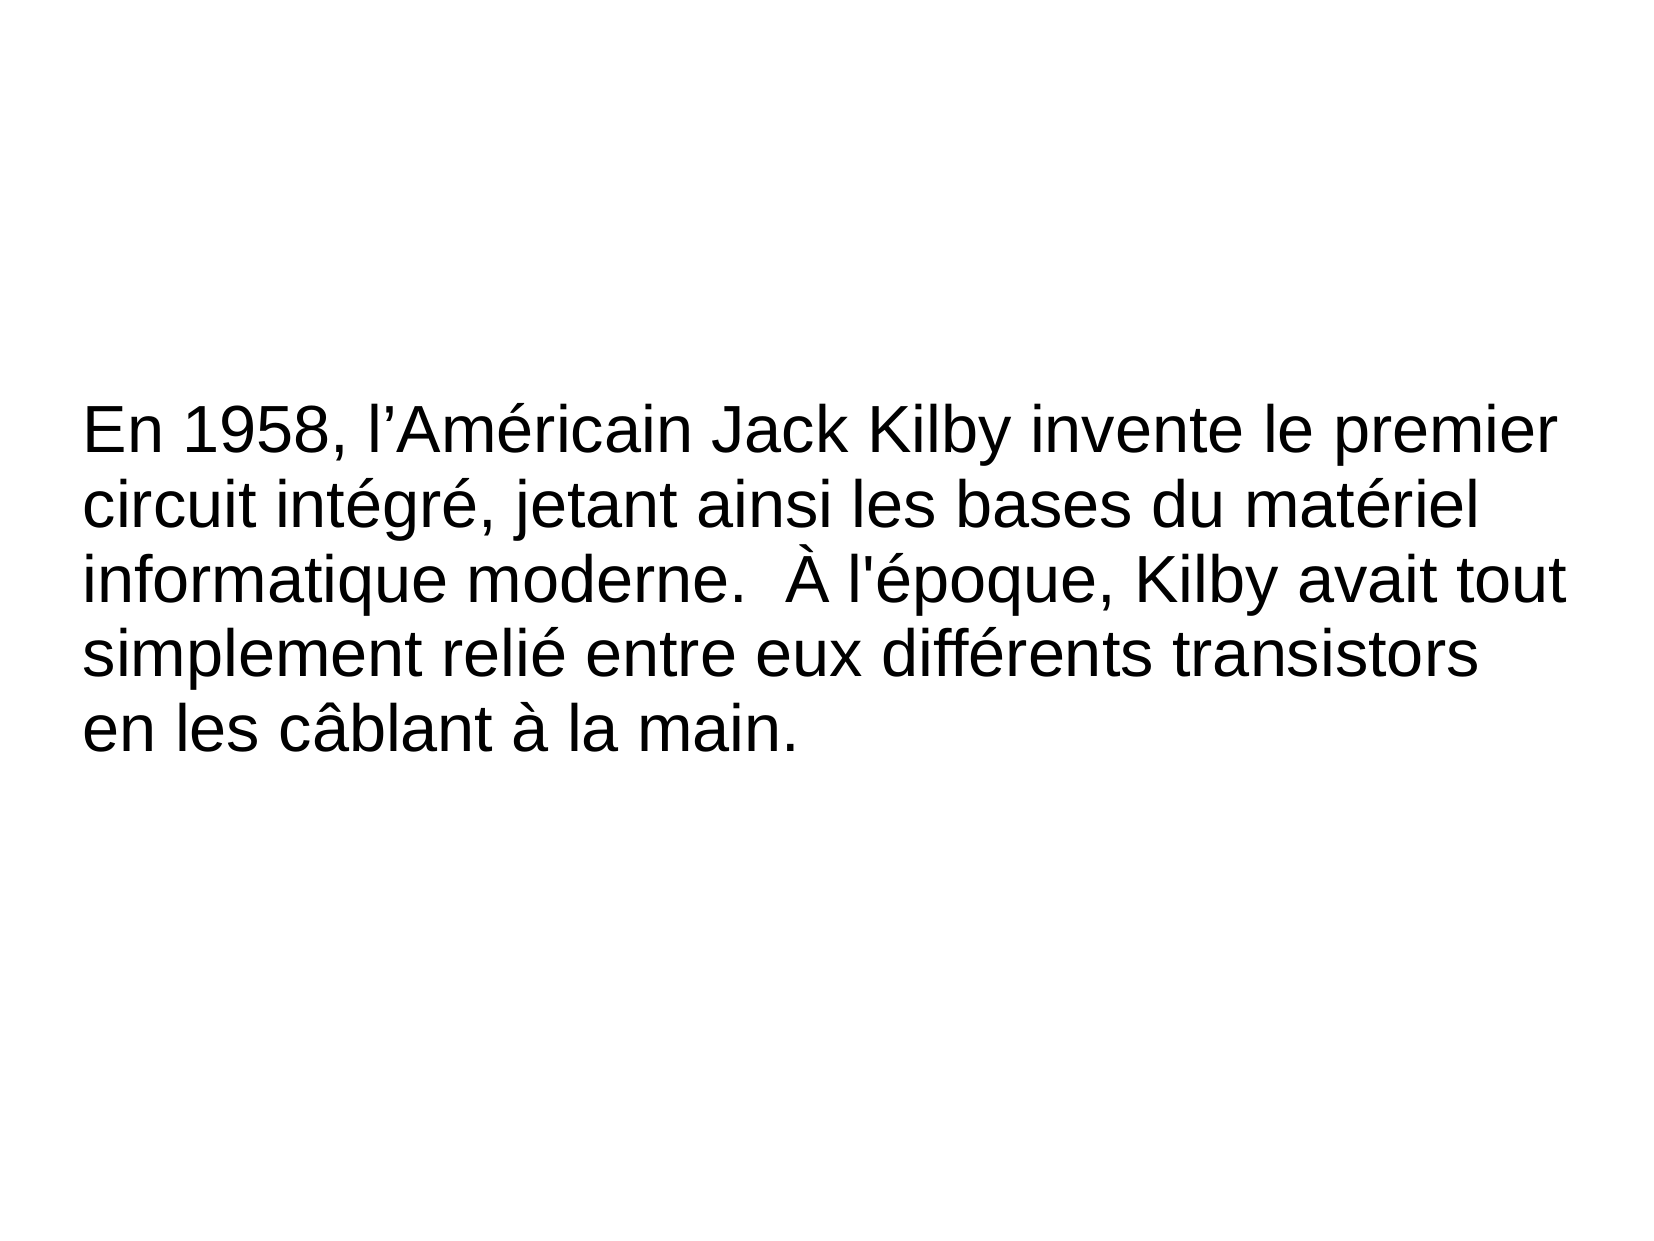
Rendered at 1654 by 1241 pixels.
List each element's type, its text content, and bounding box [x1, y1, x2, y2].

subtitle En 1958, l’Américain Jack Kilby invente le premier circuit intégré, jetant ainsi les bases du matériel informatique moderne. À l'époque, Kilby avait tout simplement relié entre eux différents transistors en les câblant à la main. [82, 49, 1571, 1109]
